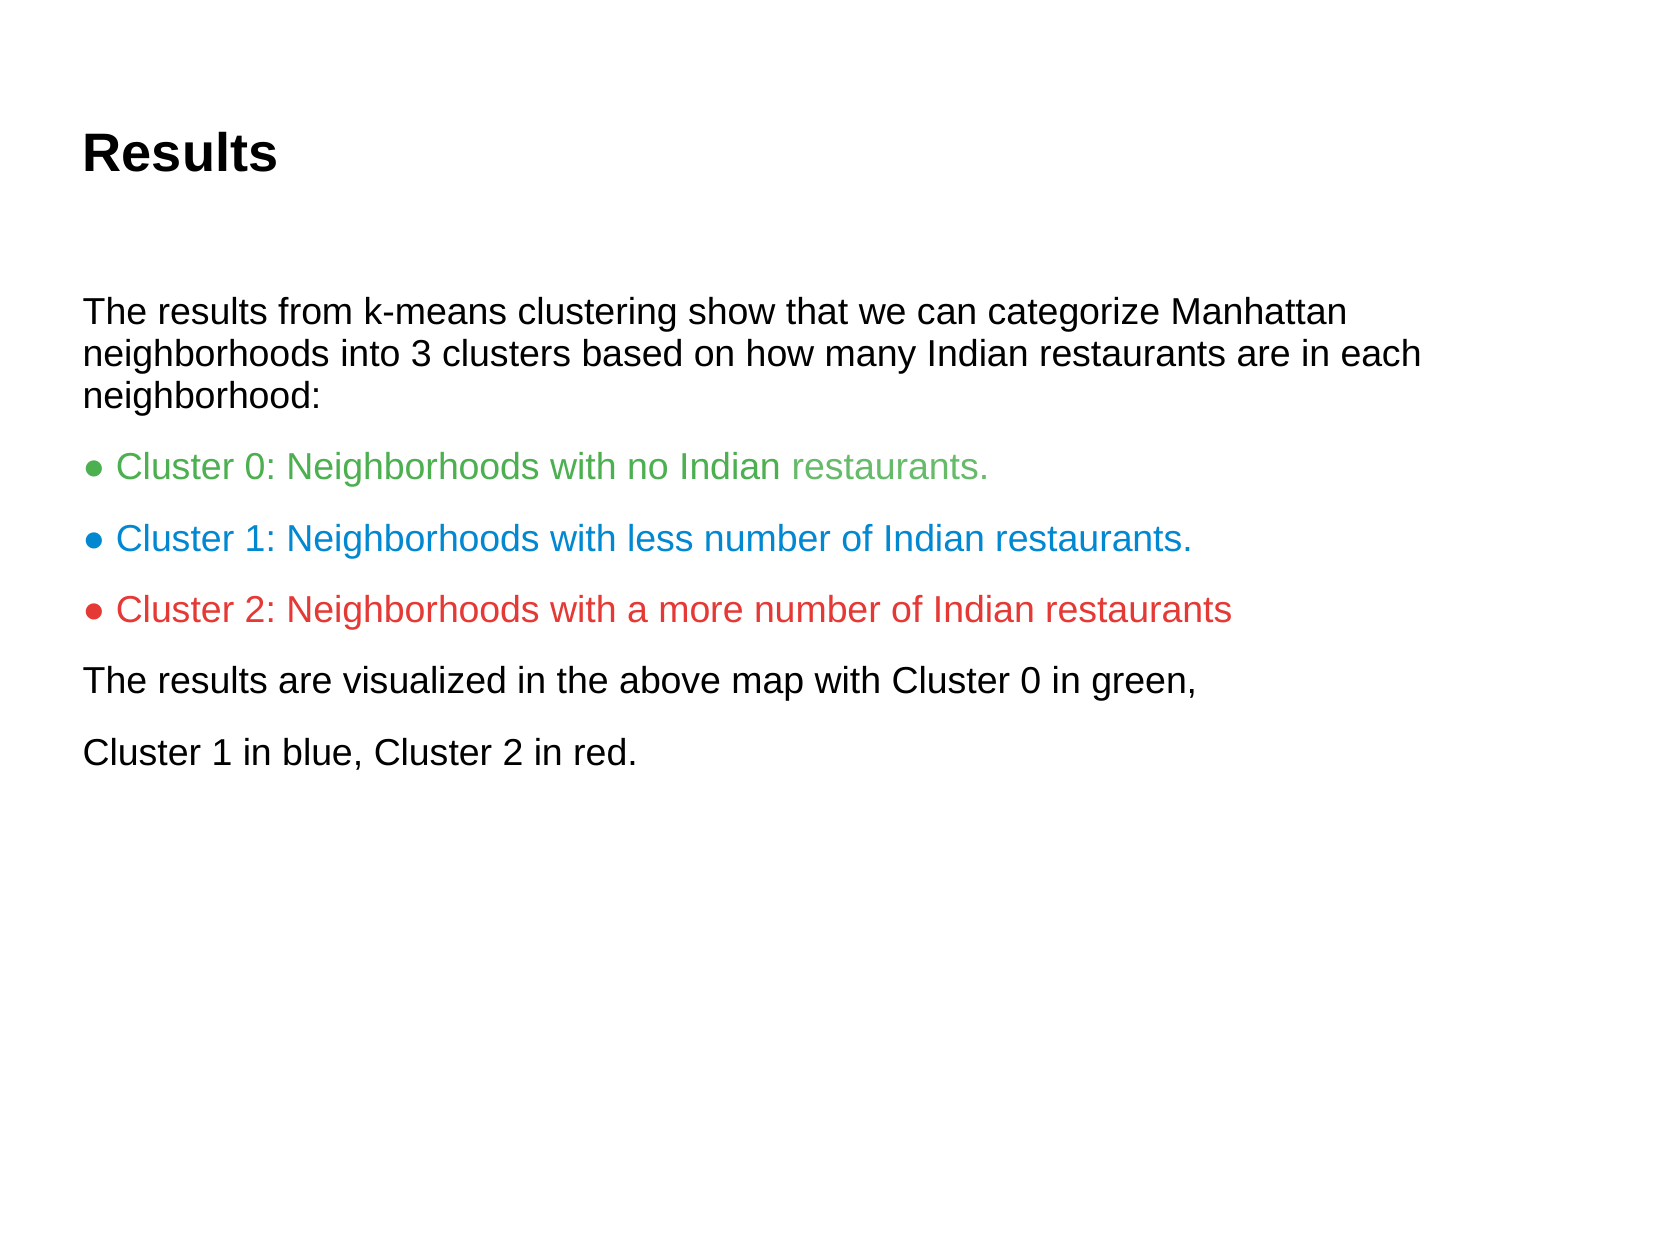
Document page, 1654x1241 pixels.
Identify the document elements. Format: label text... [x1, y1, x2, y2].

list The results from k-means clustering show that we can categorize Manhattan neighborhoods into 3 clusters based on how many Indian restaurants are in each neighborhood: ● Cluster 0: Neighborhoods with no Indian restaurants. ● Cluster 1: Neighborhoods with less number of Indian restaurants. ● Cluster 2: Neighborhoods with a more number of Indian restaurants The results are visualized in the above map with Cluster 0 in green, Cluster 1 in blue, Cluster 2 in red. [82, 290, 1571, 1109]
title Results [82, 49, 1571, 257]
